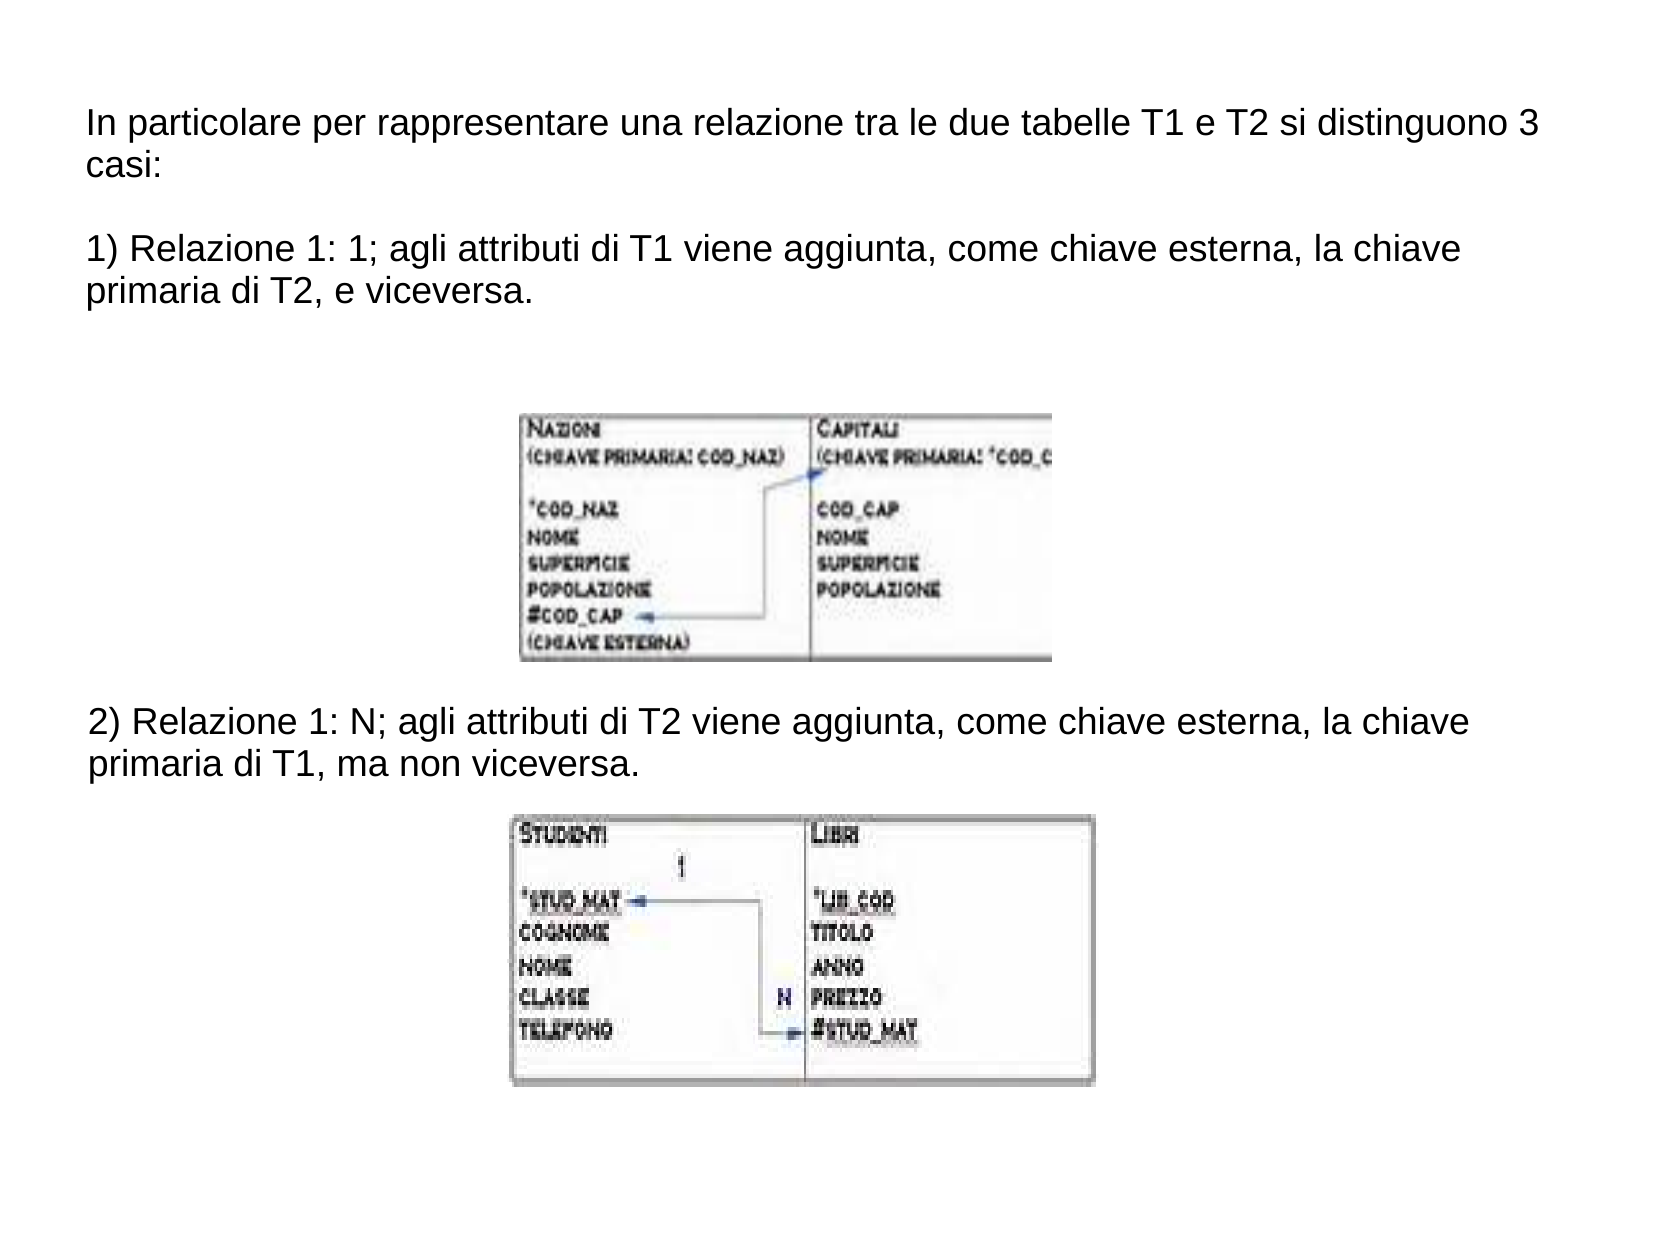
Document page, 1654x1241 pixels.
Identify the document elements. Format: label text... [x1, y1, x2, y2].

text_box 2) Relazione 1: N; agli attributi di T2 viene aggiunta, come chiave esterna, la chiave primaria di T1, ma non viceversa. [73, 692, 1560, 792]
text_box In particolare per rappresentare una relazione tra le due tabelle T1 e T2 si distinguono 3 casi: 1) Relazione 1: 1; agli attributi di T1 viene aggiunta, come chiave esterna, la chiave primaria di T2, e viceversa. [70, 94, 1579, 849]
picture [519, 413, 1052, 662]
picture [507, 814, 1099, 1087]
